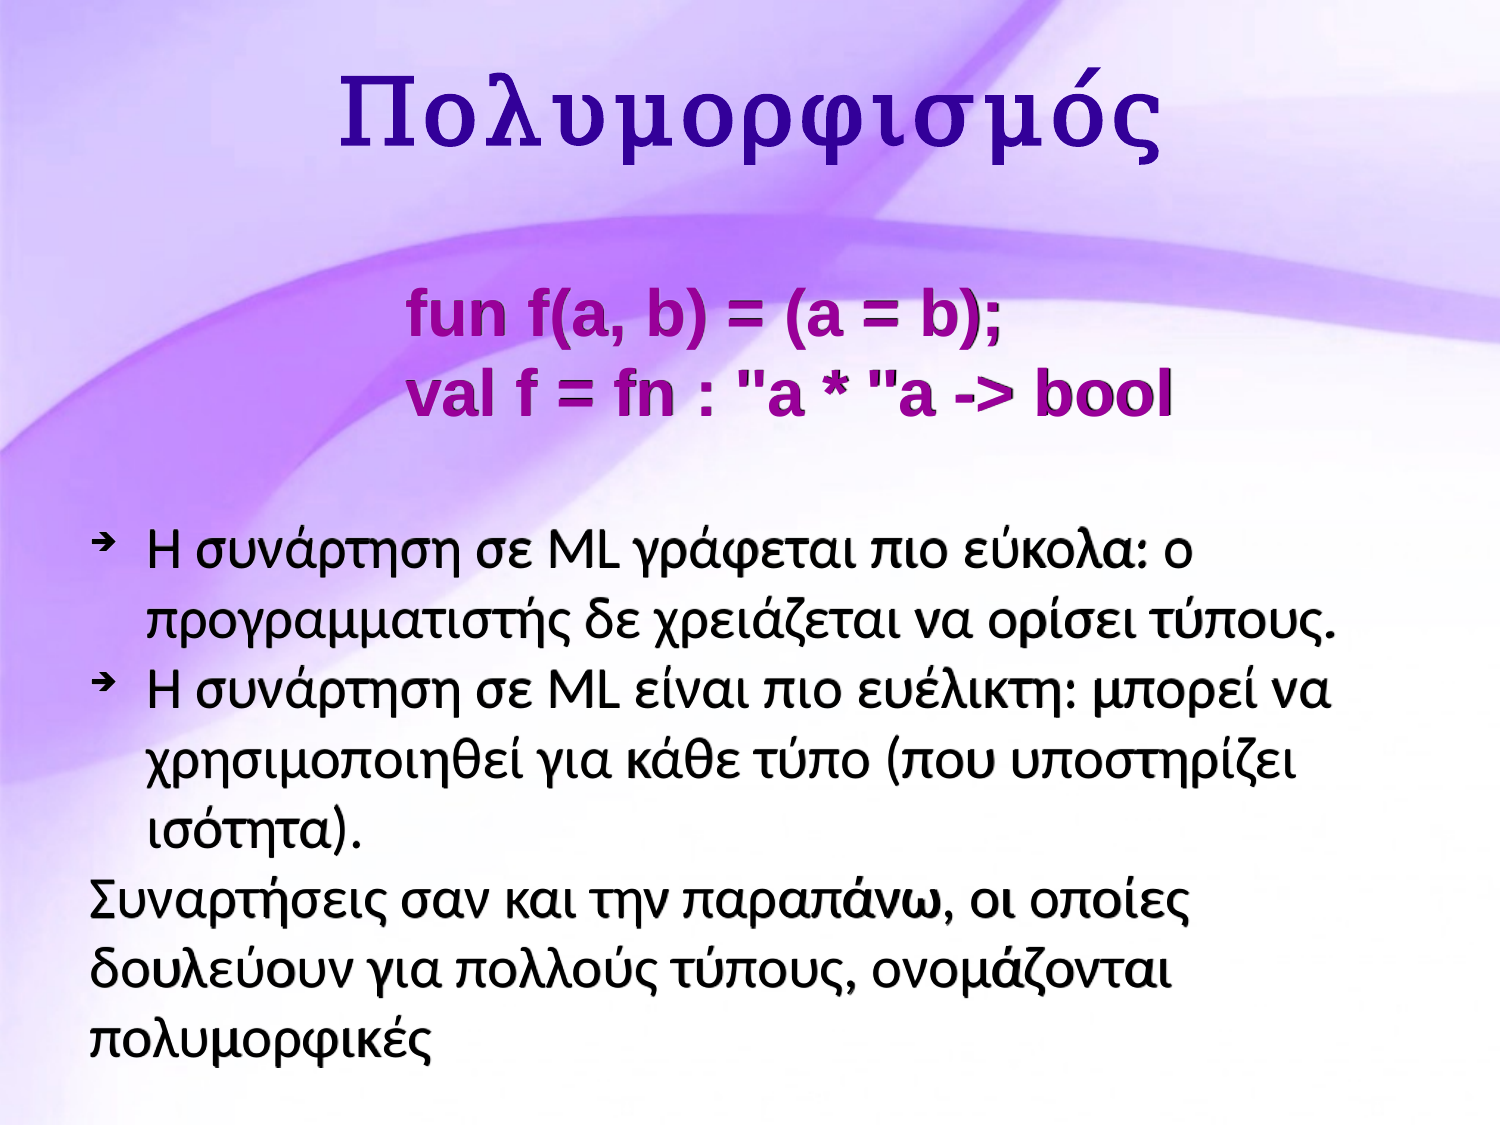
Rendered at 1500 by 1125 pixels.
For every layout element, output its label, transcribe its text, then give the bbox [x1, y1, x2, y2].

title Πολυμορφισμός [75, 45, 1425, 233]
list fun f(a, b) = (a = b); val f = fn : ''a * ''a -> bool Η συνάρτηση σε ML γράφεται πιο εύκολα: ο προγραμματιστής δε χρειάζεται να ορίσει τύπους. Η συνάρτηση σε ML είναι πιο ευέλικτη: μπορεί να χρησιμοποιηθεί για κάθε τύπο (που υποστηρίζει ισότητα). Συναρτήσεις σαν και την παραπάνω, οι οποίες δουλεύουν για πολλούς τύπους, ονομάζονται πολυμορφικές [75, 262, 1425, 1005]
picture [0, 0, 1500, 1125]
